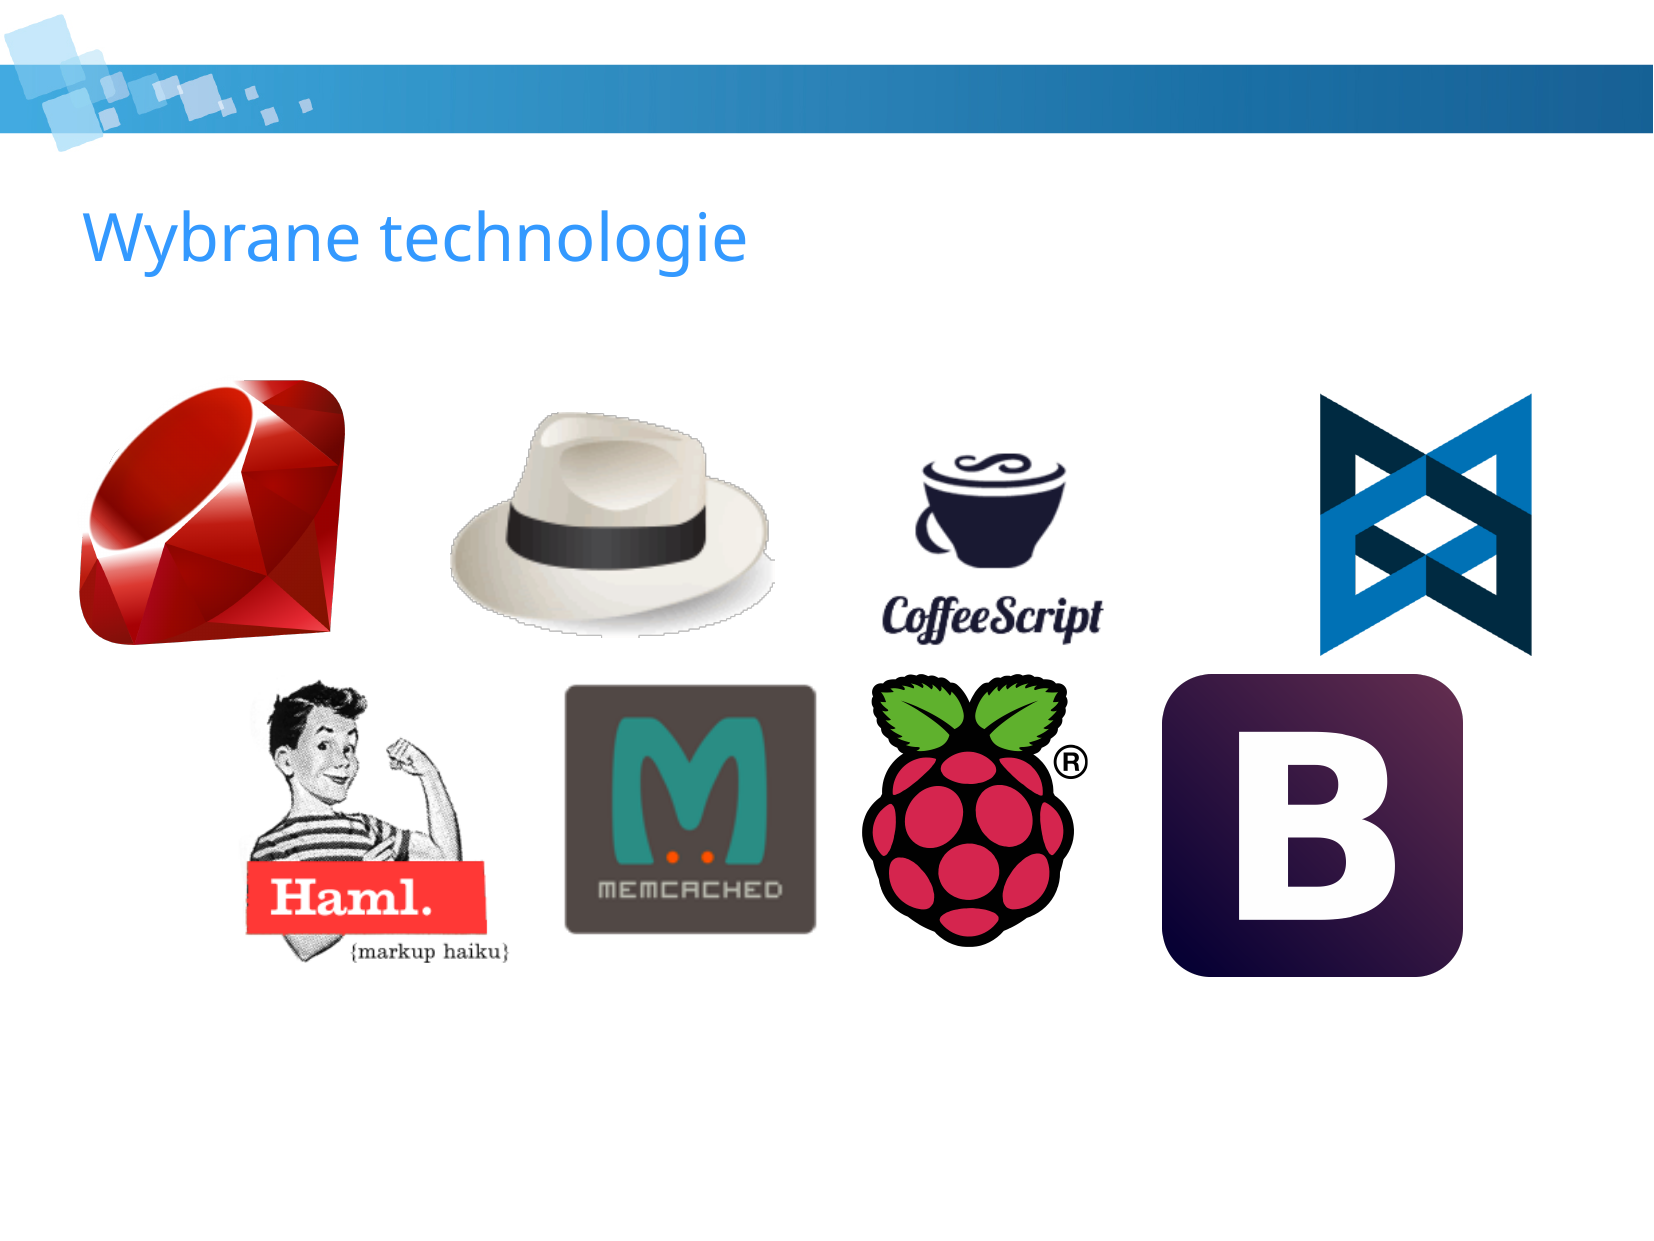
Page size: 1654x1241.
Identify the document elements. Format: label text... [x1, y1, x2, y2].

title Wybrane technologie [82, 132, 1571, 340]
picture [0, 0, 1653, 1238]
